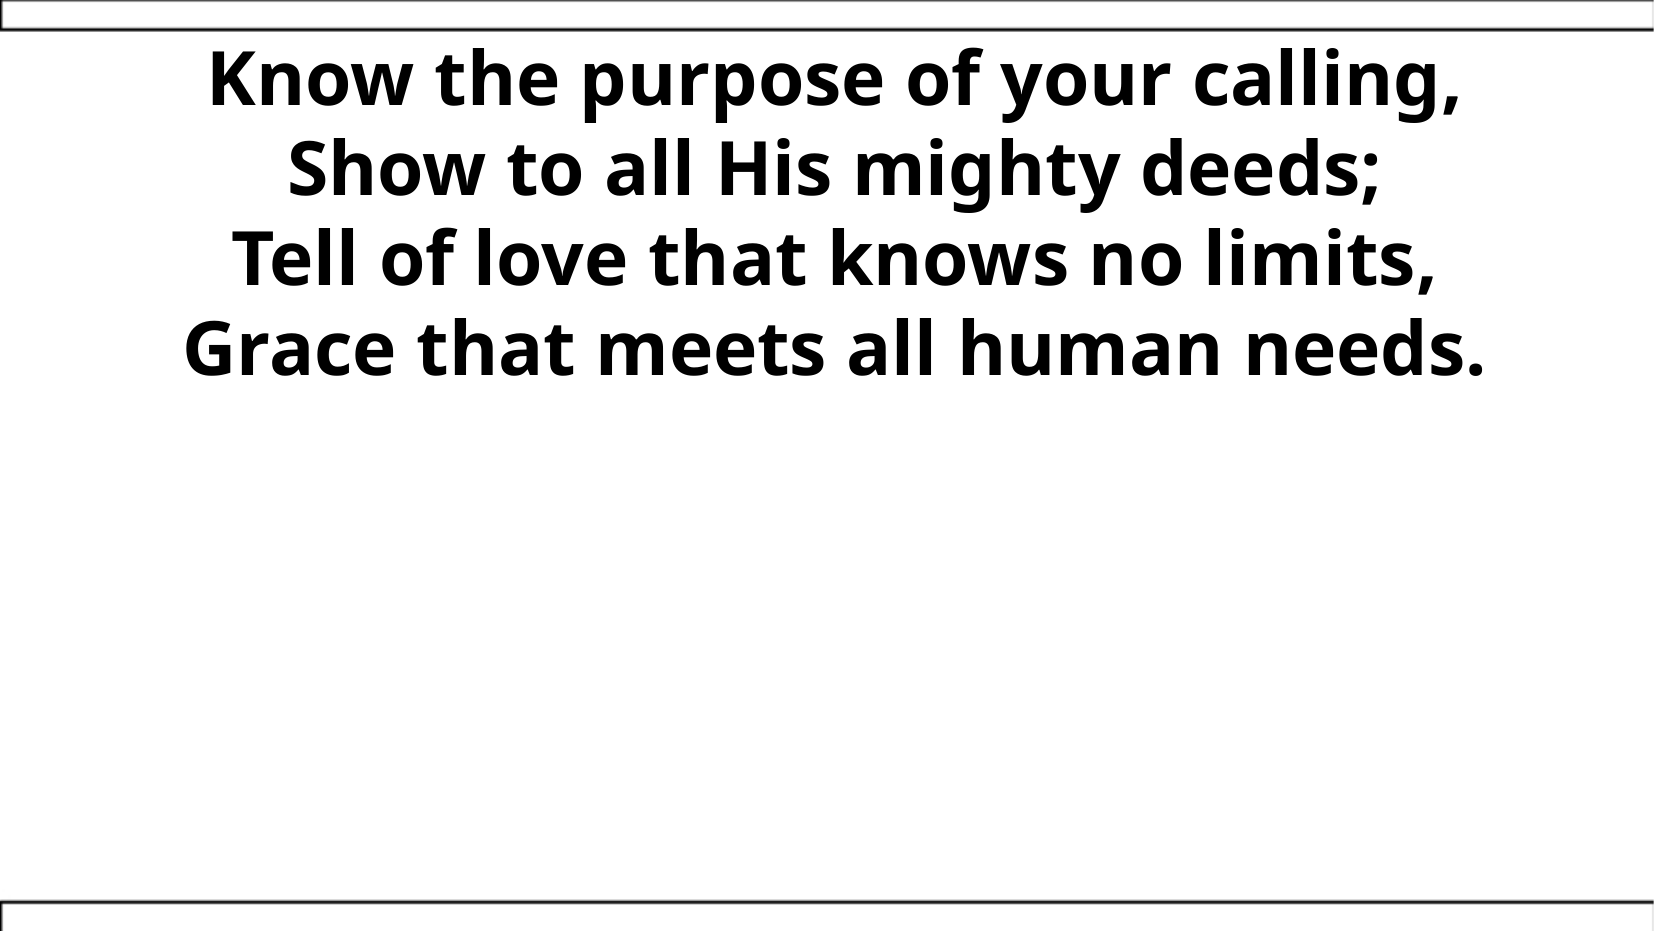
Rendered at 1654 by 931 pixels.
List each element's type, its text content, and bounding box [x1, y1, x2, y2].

picture [0, 0, 1654, 931]
text_box Know the purpose of your calling, Show to all His mighty deeds; Tell of love that knows no limits, Grace that meets all human needs. [137, 23, 1533, 399]
